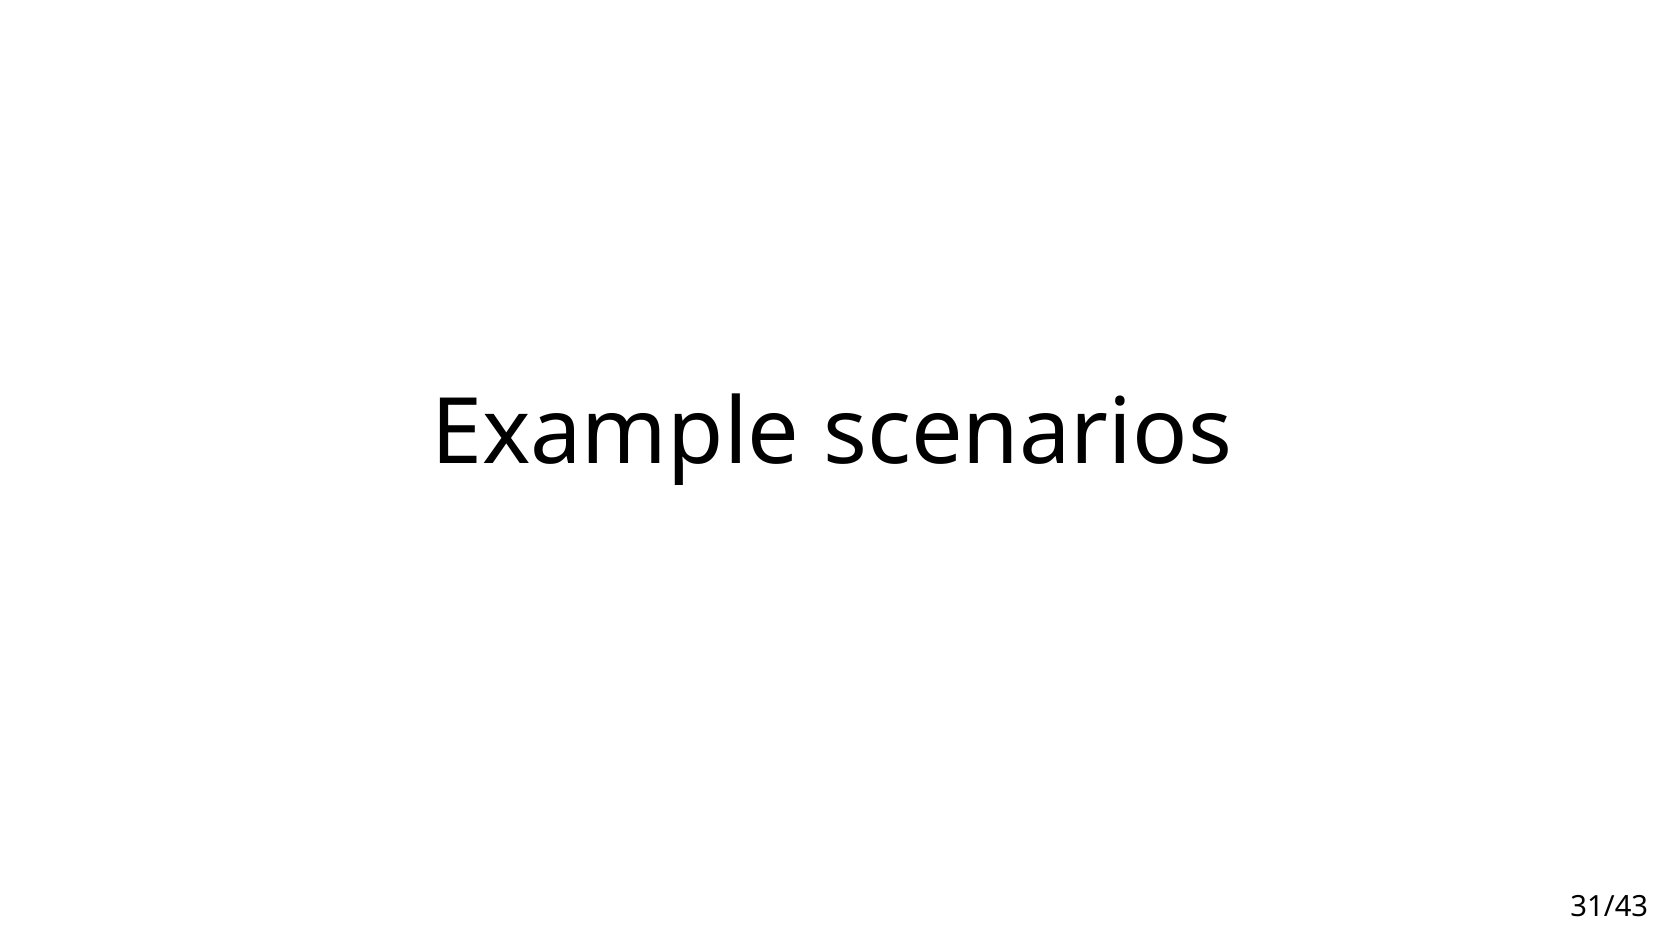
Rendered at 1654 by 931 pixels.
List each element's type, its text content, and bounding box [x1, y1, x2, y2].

title Example scenarios [87, 350, 1576, 507]
